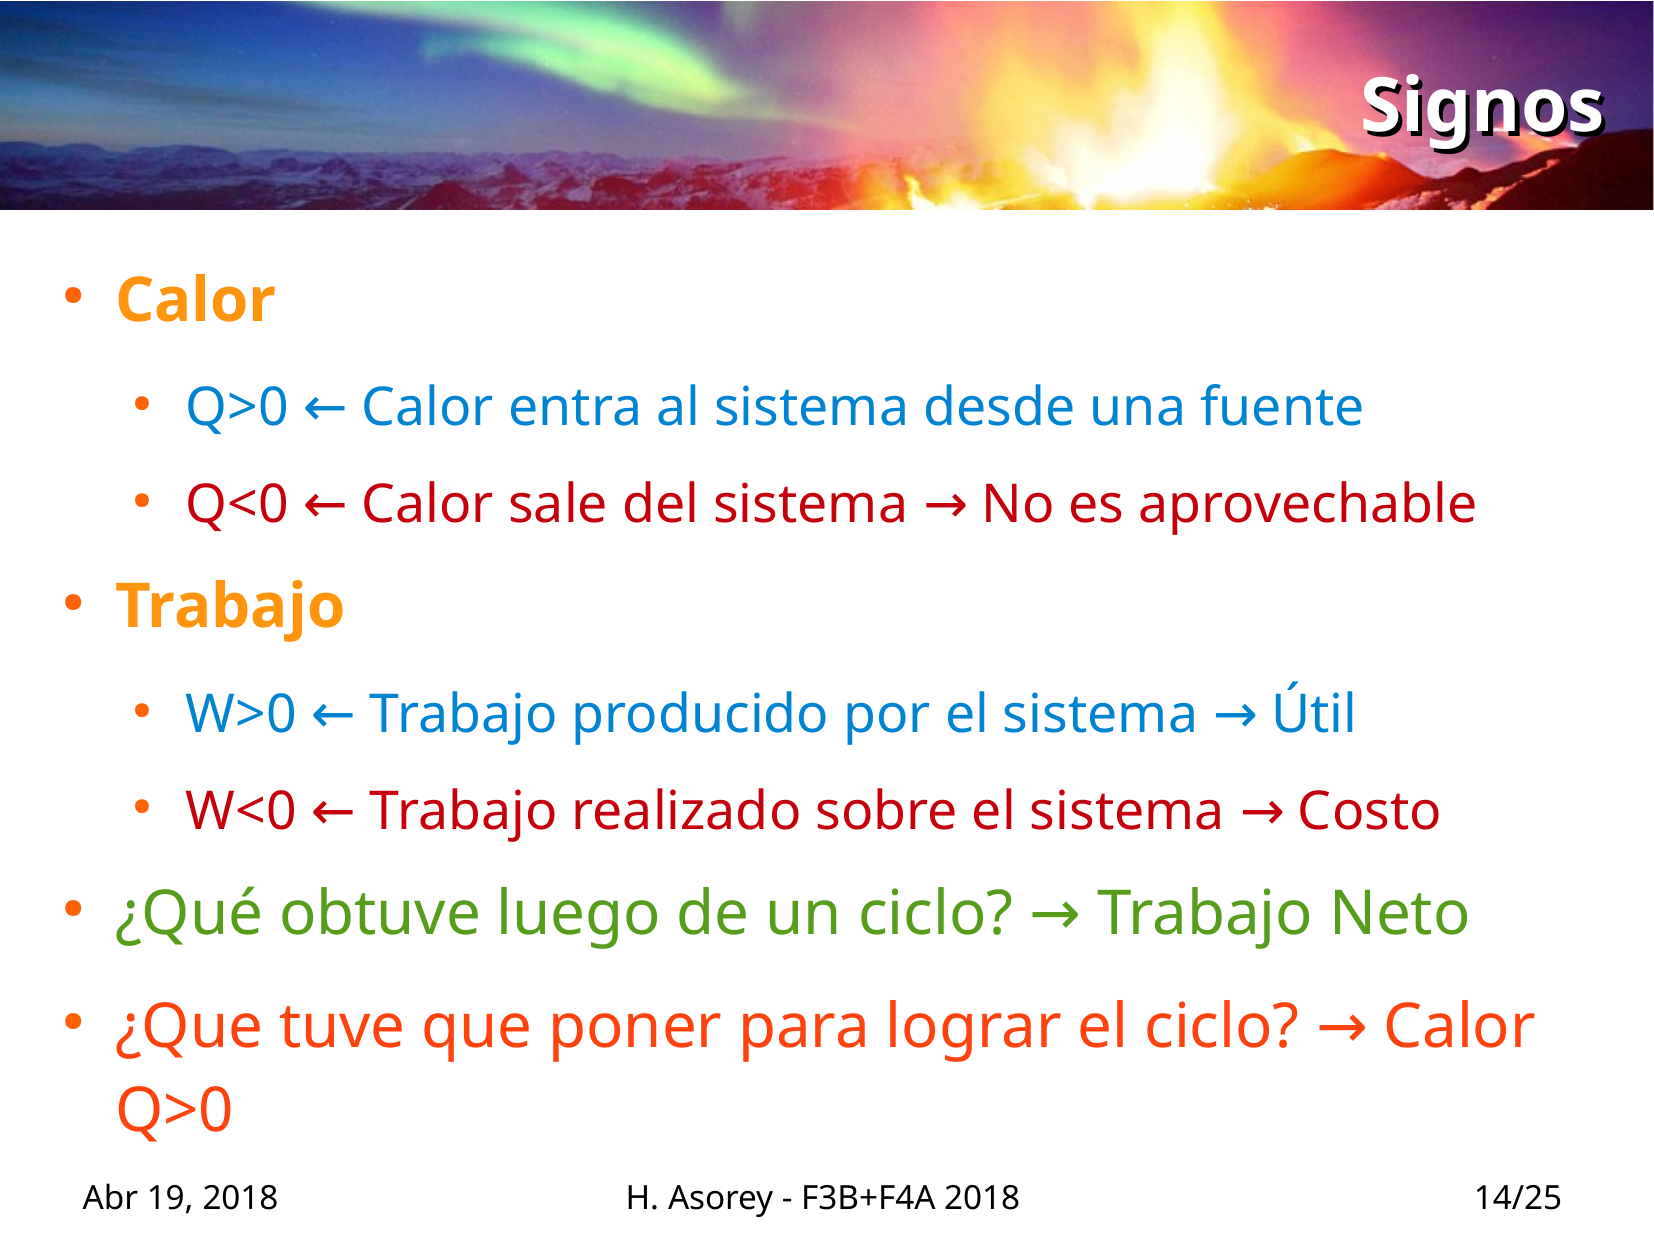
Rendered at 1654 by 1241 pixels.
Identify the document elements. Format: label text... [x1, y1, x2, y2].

list Calor Q>0 ← Calor entra al sistema desde una fuente Q<0 ← Calor sale del sistema → No es aprovechable Trabajo W>0 ← Trabajo producido por el sistema → Útil W<0 ← Trabajo realizado sobre el sistema → Costo ¿Qué obtuve luego de un ciclo? → Trabajo Neto ¿Que tuve que poner para lograr el ciclo? → Calor Q>0 [45, 255, 1606, 1156]
title Signos [45, 15, 1606, 191]
picture [0, 1, 1654, 210]
